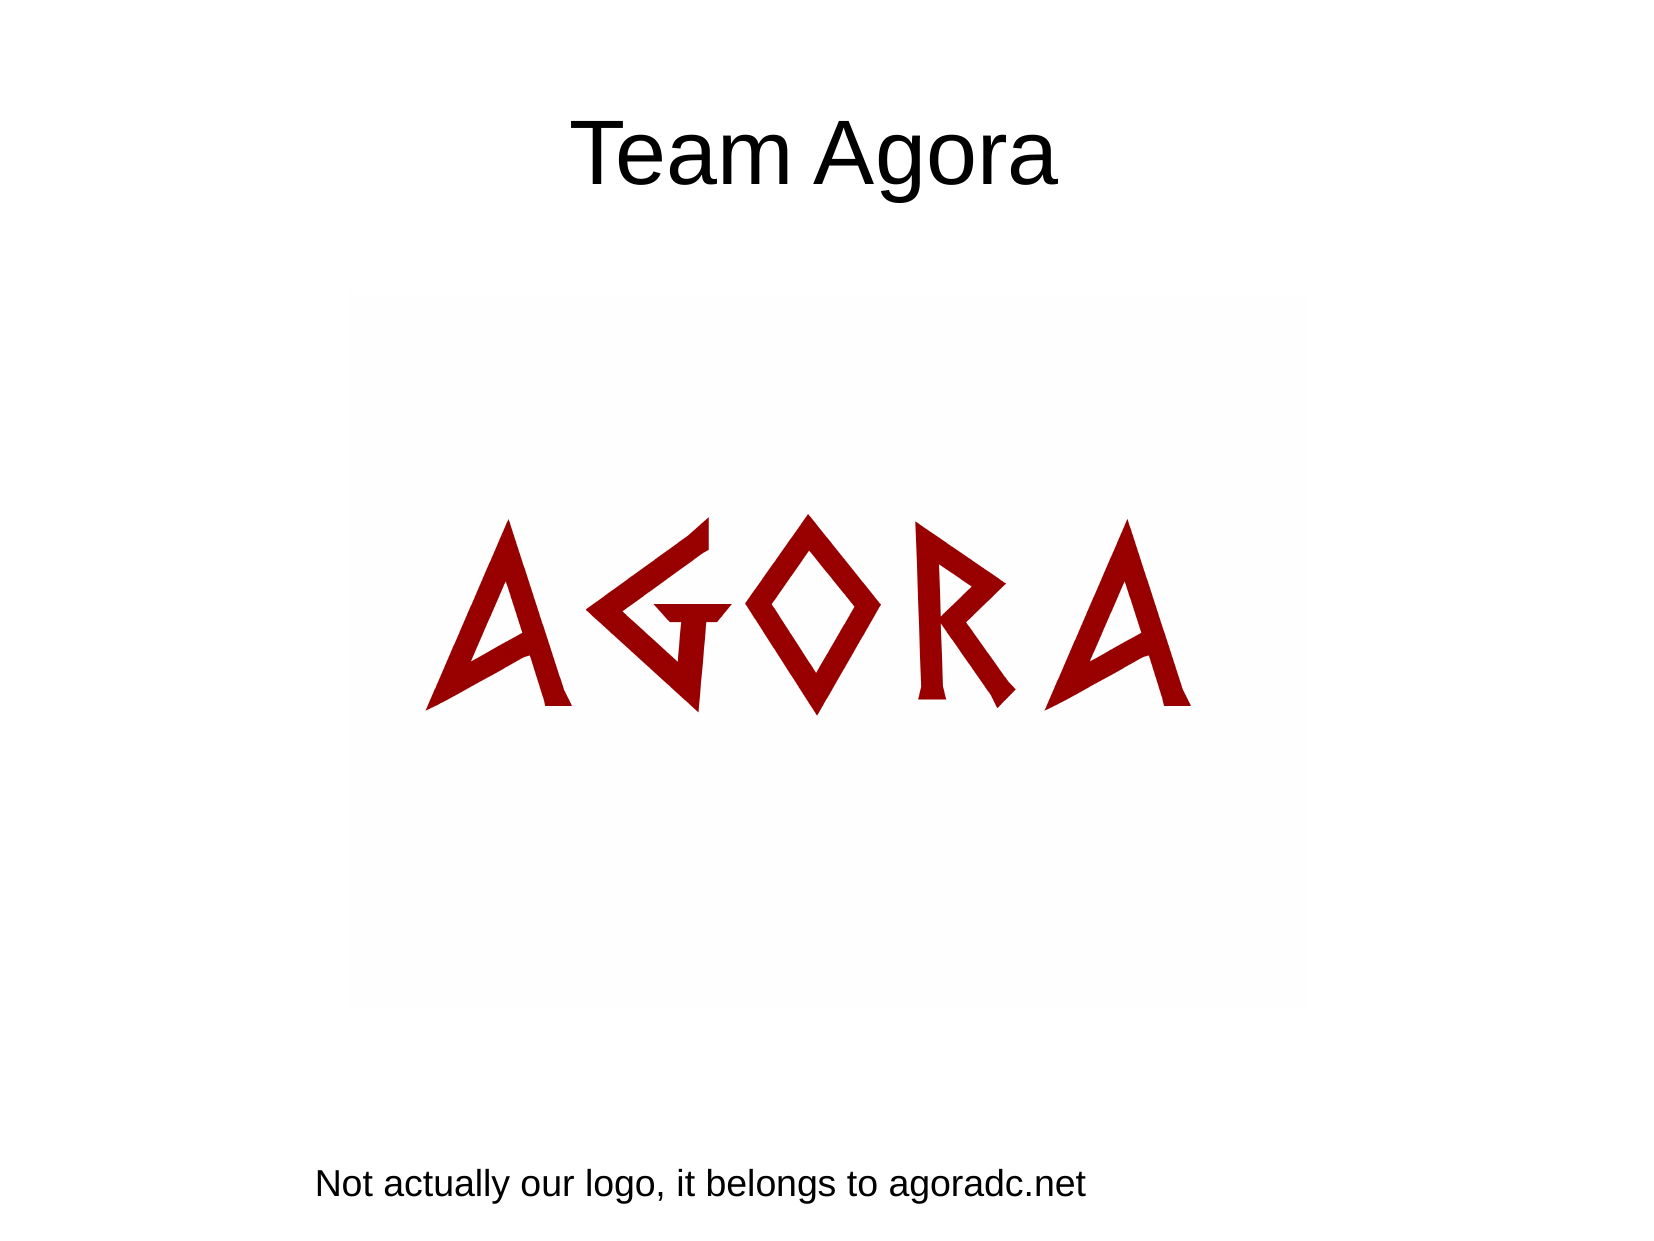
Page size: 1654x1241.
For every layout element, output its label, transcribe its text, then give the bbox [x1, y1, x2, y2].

text_box Not actually our logo, it belongs to agoradc.net [300, 1155, 1426, 1212]
title Team Agora [82, 49, 1571, 257]
picture [347, 290, 1307, 1010]
